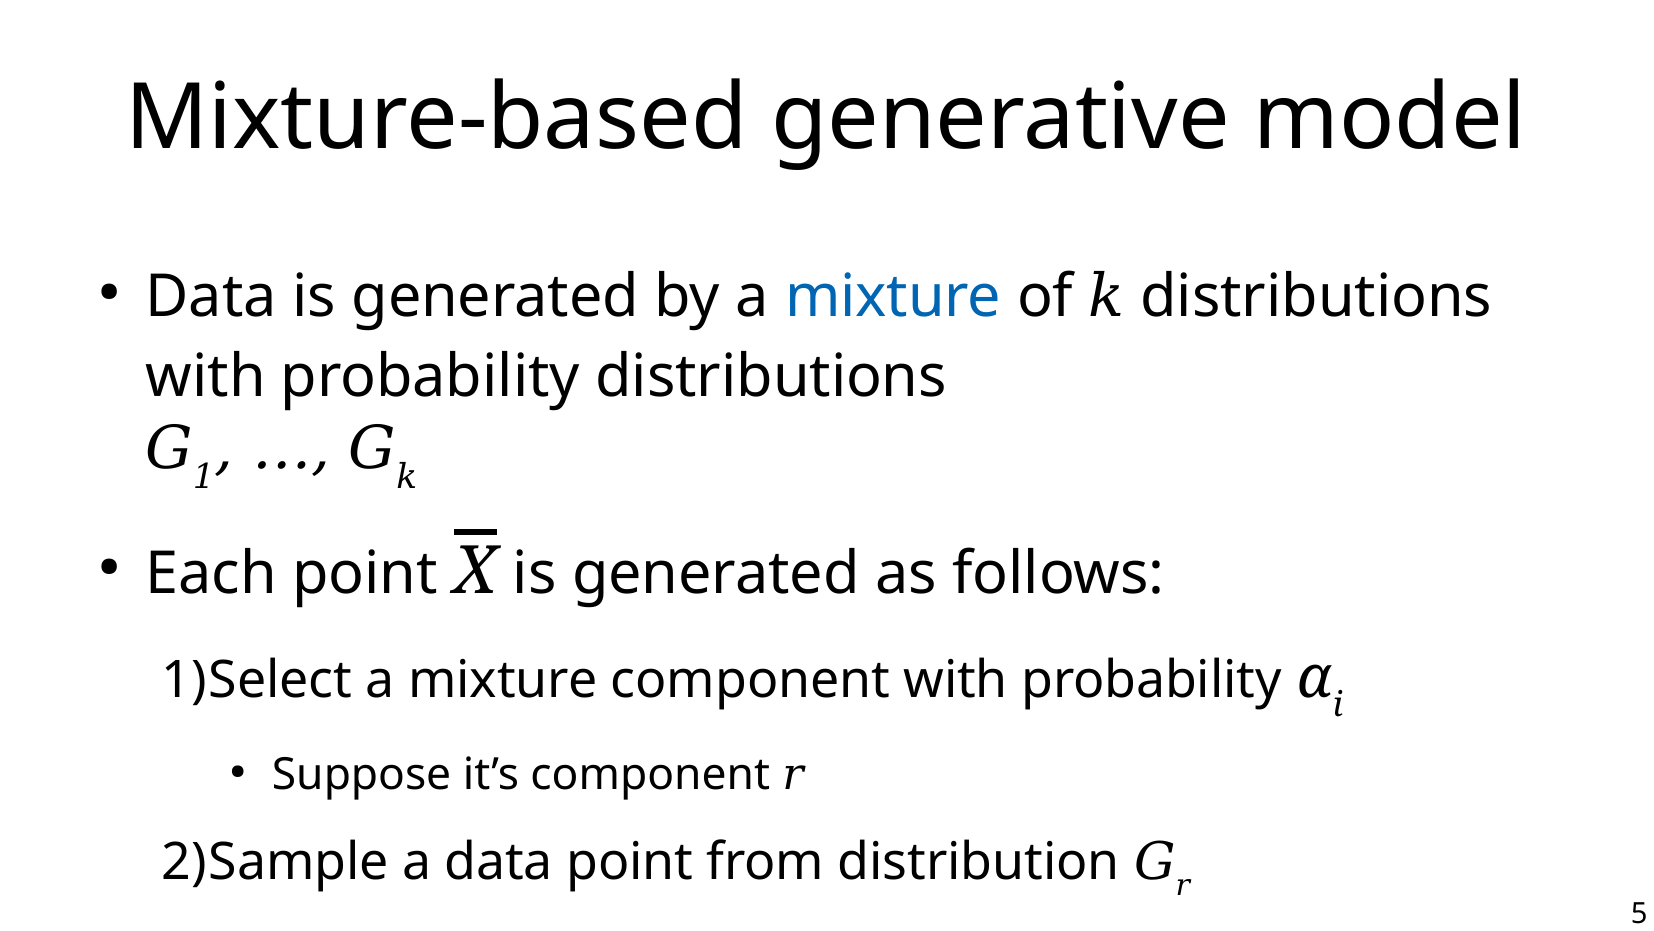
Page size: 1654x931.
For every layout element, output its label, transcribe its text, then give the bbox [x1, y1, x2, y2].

title Mixture-based generative model [82, 1, 1571, 226]
list Data is generated by a mixture of k distributions with probability distributions G1, …, Gk Each point X is generated as follows: Select a mixture component with probability αi Suppose it’s component r Sample a data point from distribution Gr [82, 253, 1571, 906]
